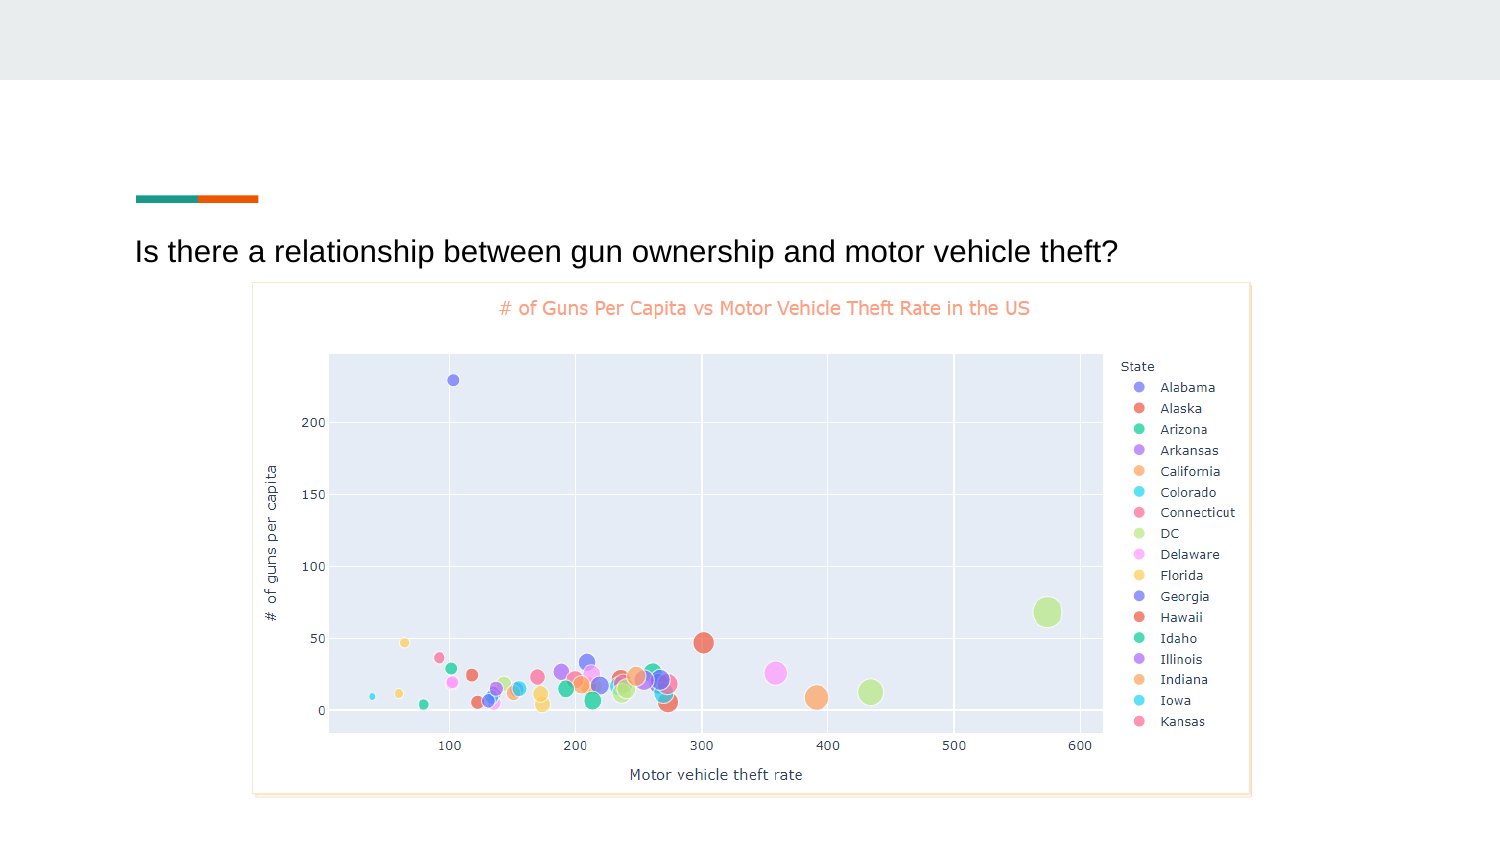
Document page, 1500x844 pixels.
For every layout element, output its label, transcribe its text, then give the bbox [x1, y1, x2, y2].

title Is there a relationship between gun ownership and motor vehicle theft? [119, 216, 1381, 305]
picture [253, 283, 1250, 793]
